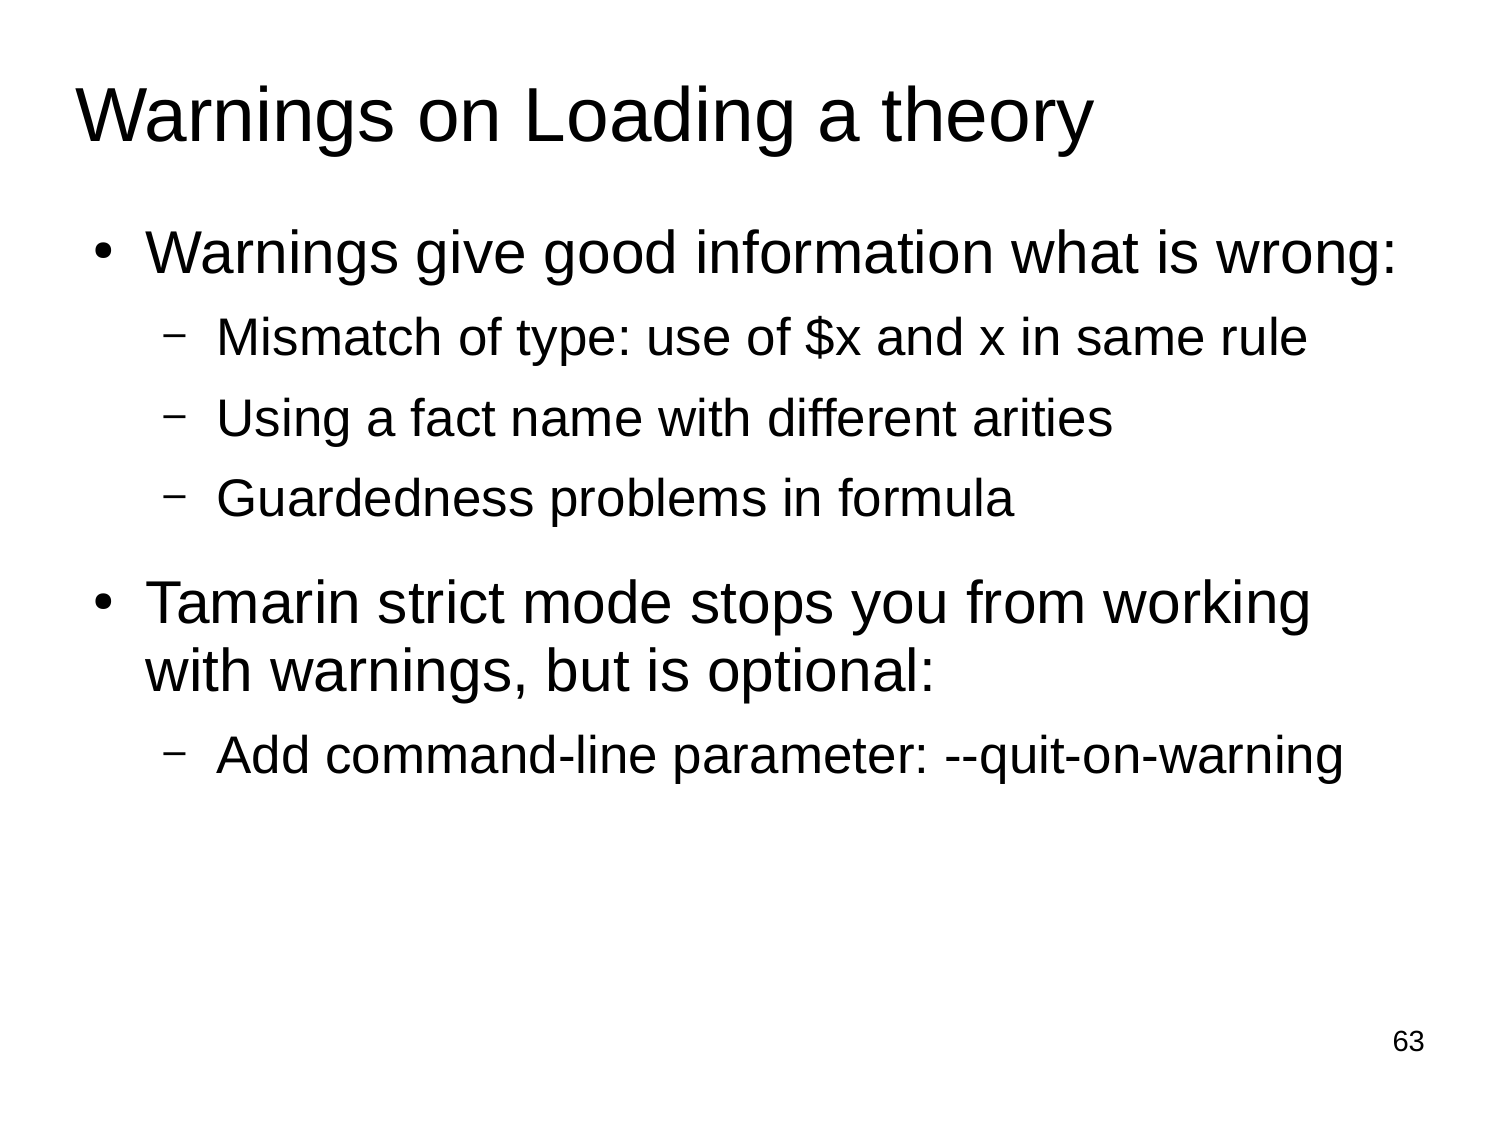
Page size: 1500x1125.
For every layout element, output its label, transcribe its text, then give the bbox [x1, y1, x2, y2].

list Warnings give good information what is wrong: Mismatch of type: use of $x and x in same rule Using a fact name with different arities Guardedness problems in formula Tamarin strict mode stops you from working with warnings, but is optional: Add command-line parameter: --quit-on-warning [75, 218, 1425, 1002]
title Warnings on Loading a theory [75, 44, 1425, 185]
